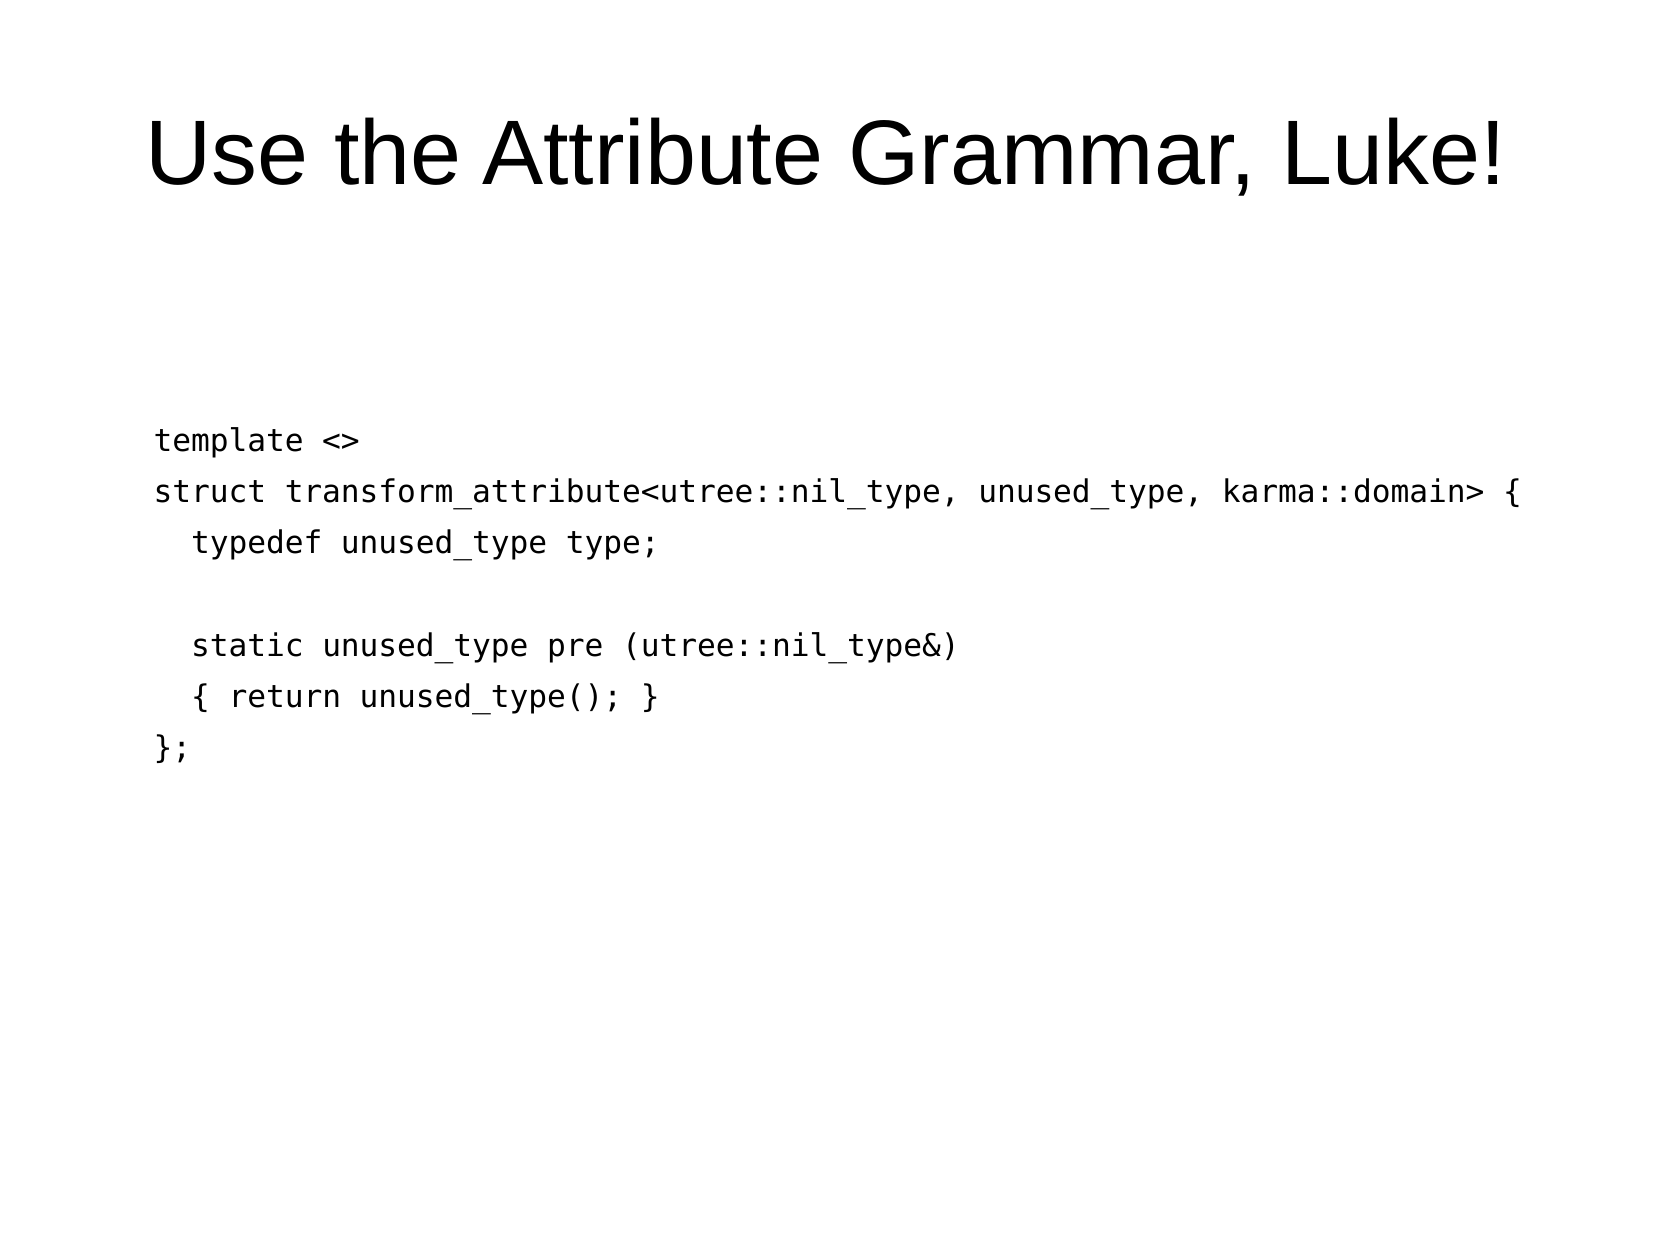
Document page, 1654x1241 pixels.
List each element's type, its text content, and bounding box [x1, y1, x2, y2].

title Use the Attribute Grammar, Luke! [82, 49, 1571, 257]
list template <> struct transform_attribute<utree::nil_type, unused_type, karma::domain> { typedef unused_type type; static unused_type pre (utree::nil_type&) { return unused_type(); } }; [82, 422, 1571, 819]
